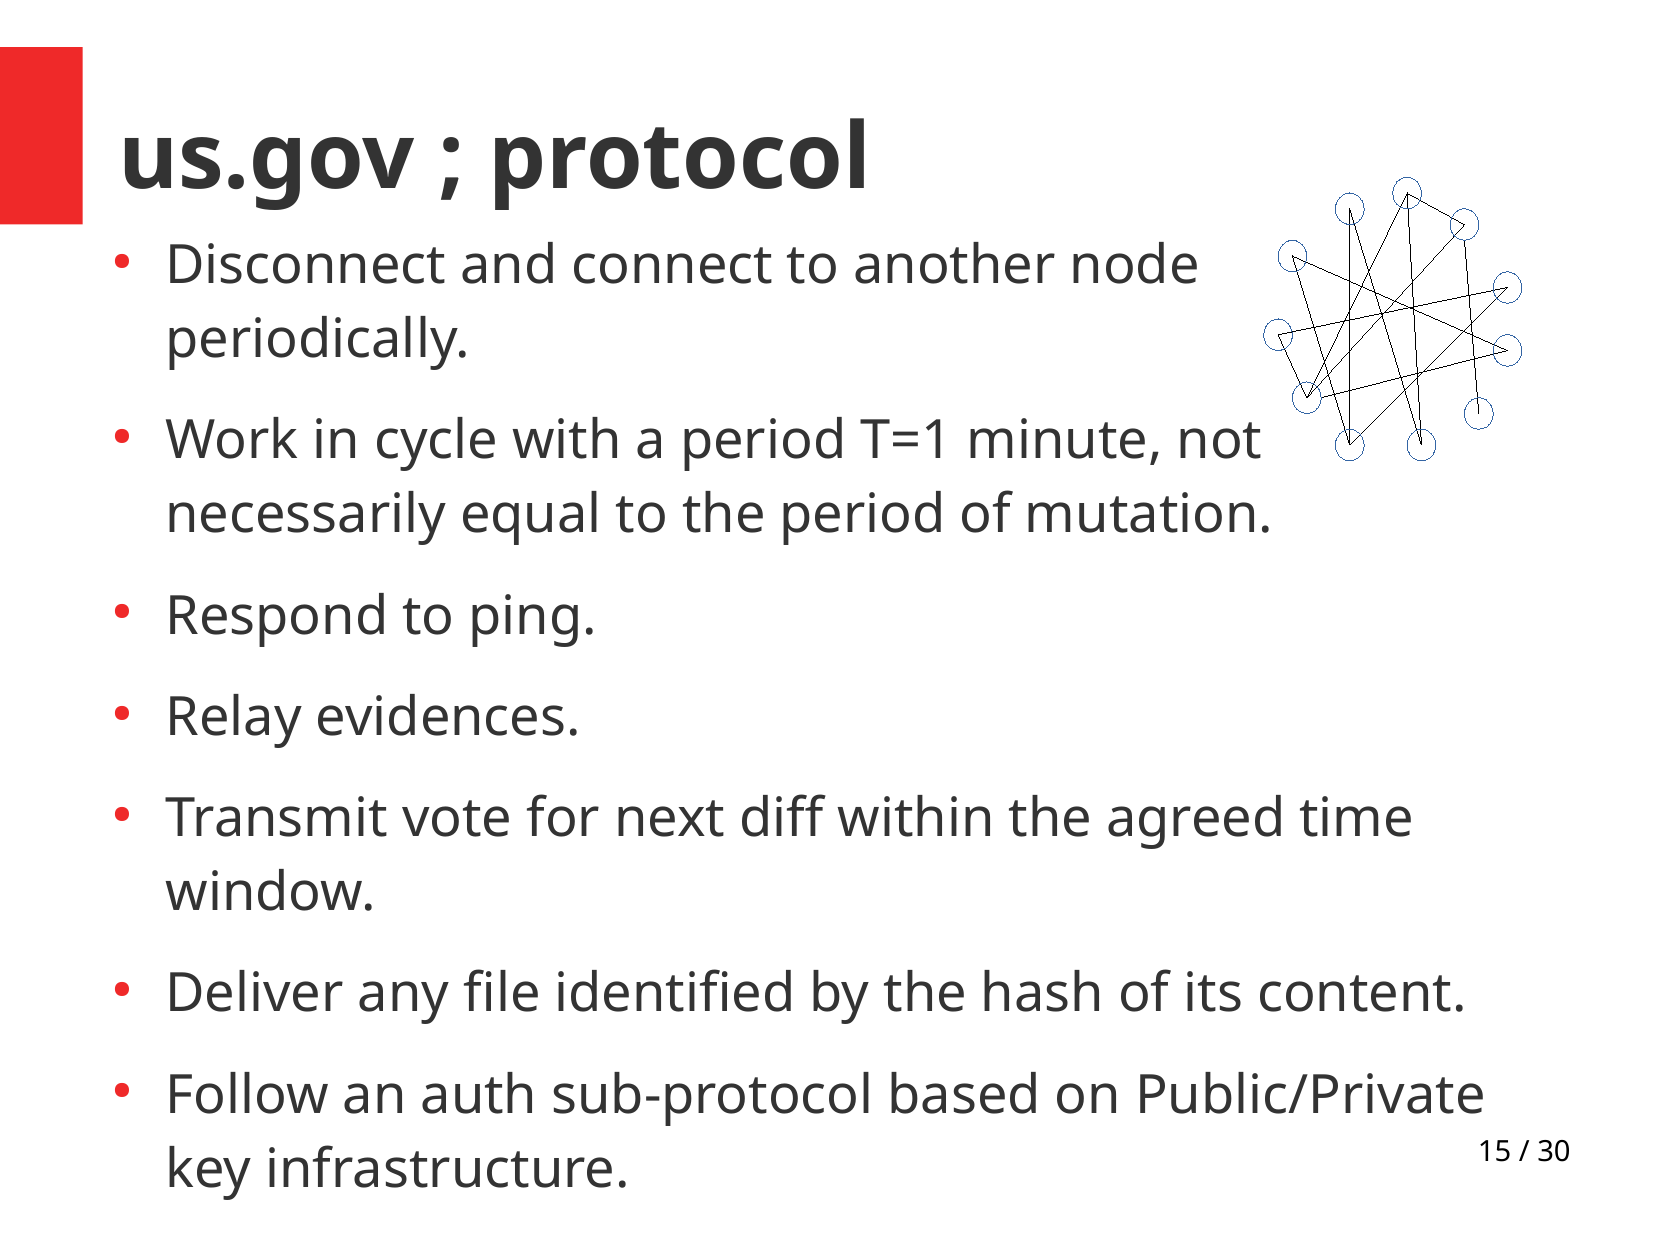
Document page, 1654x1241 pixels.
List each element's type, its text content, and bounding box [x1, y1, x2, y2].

list Disconnect and connect to another node periodically. Work in cycle with a period T=1 minute, not necessarily equal to the period of mutation. Respond to ping. Relay evidences. Transmit vote for next diff within the agreed time window. Deliver any file identified by the hash of its content. Follow an auth sub-protocol based on Public/Private key infrastructure. [94, 225, 1512, 508]
title us.gov ; protocol [118, 49, 1571, 257]
